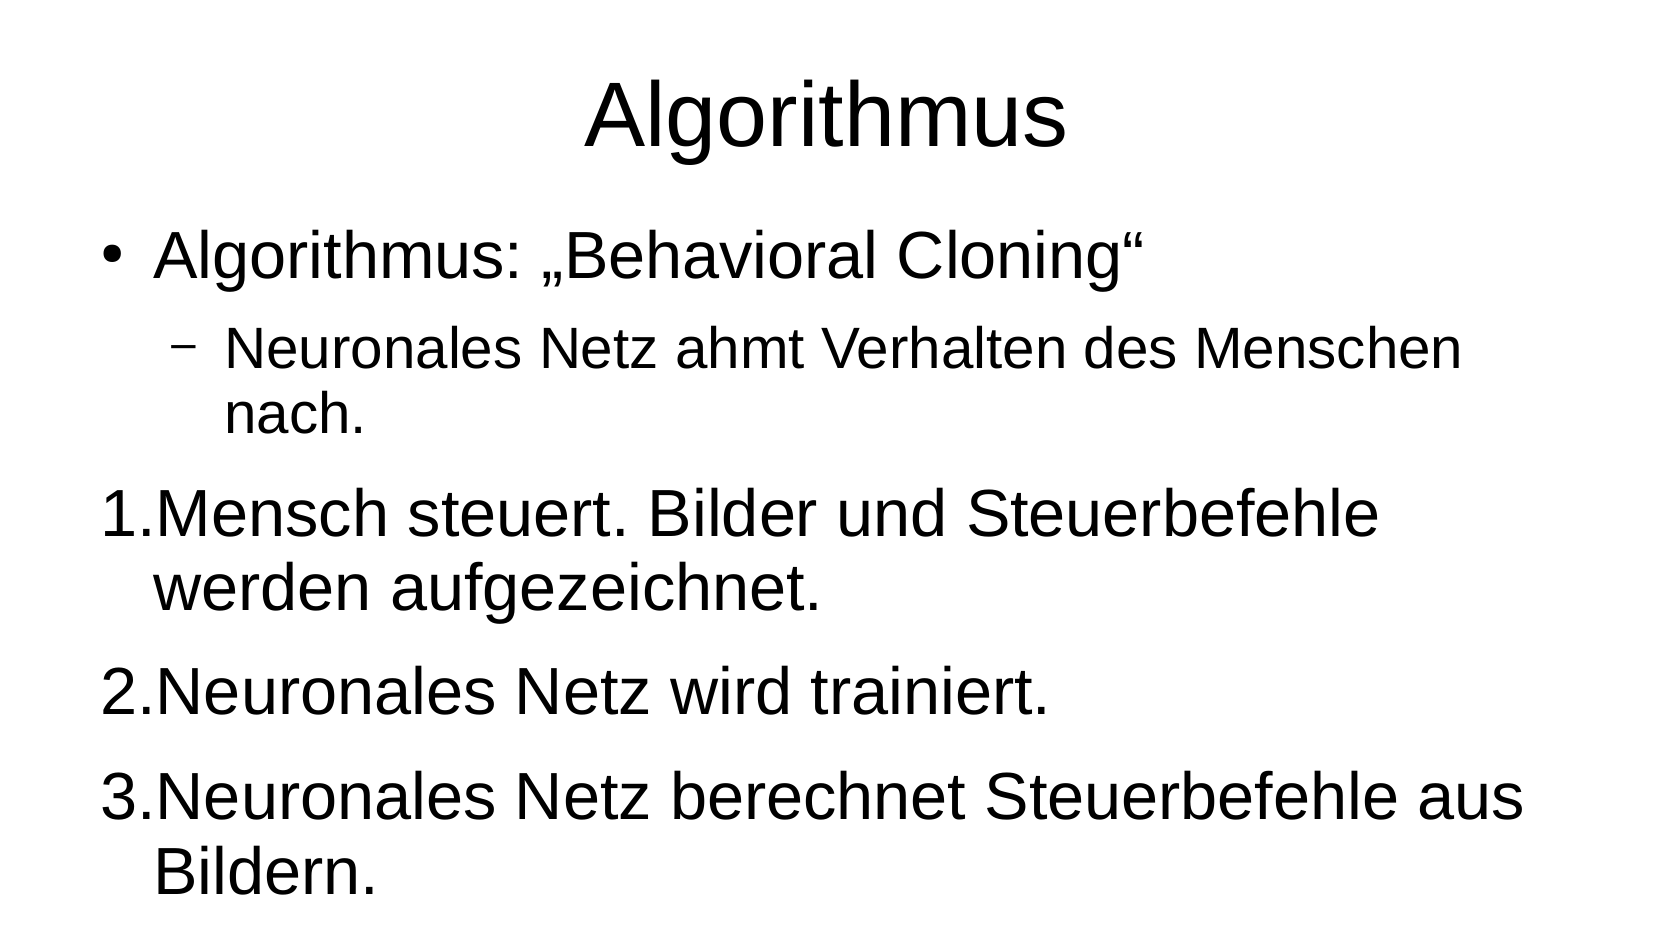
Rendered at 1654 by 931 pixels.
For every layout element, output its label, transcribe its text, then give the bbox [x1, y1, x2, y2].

title Algorithmus [82, 37, 1571, 193]
list Algorithmus: „Behavioral Cloning“ Neuronales Netz ahmt Verhalten des Menschen nach. Mensch steuert. Bilder und Steuerbefehle werden aufgezeichnet. Neuronales Netz wird trainiert. Neuronales Netz berechnet Steuerbefehle aus Bildern. [82, 217, 1571, 910]
